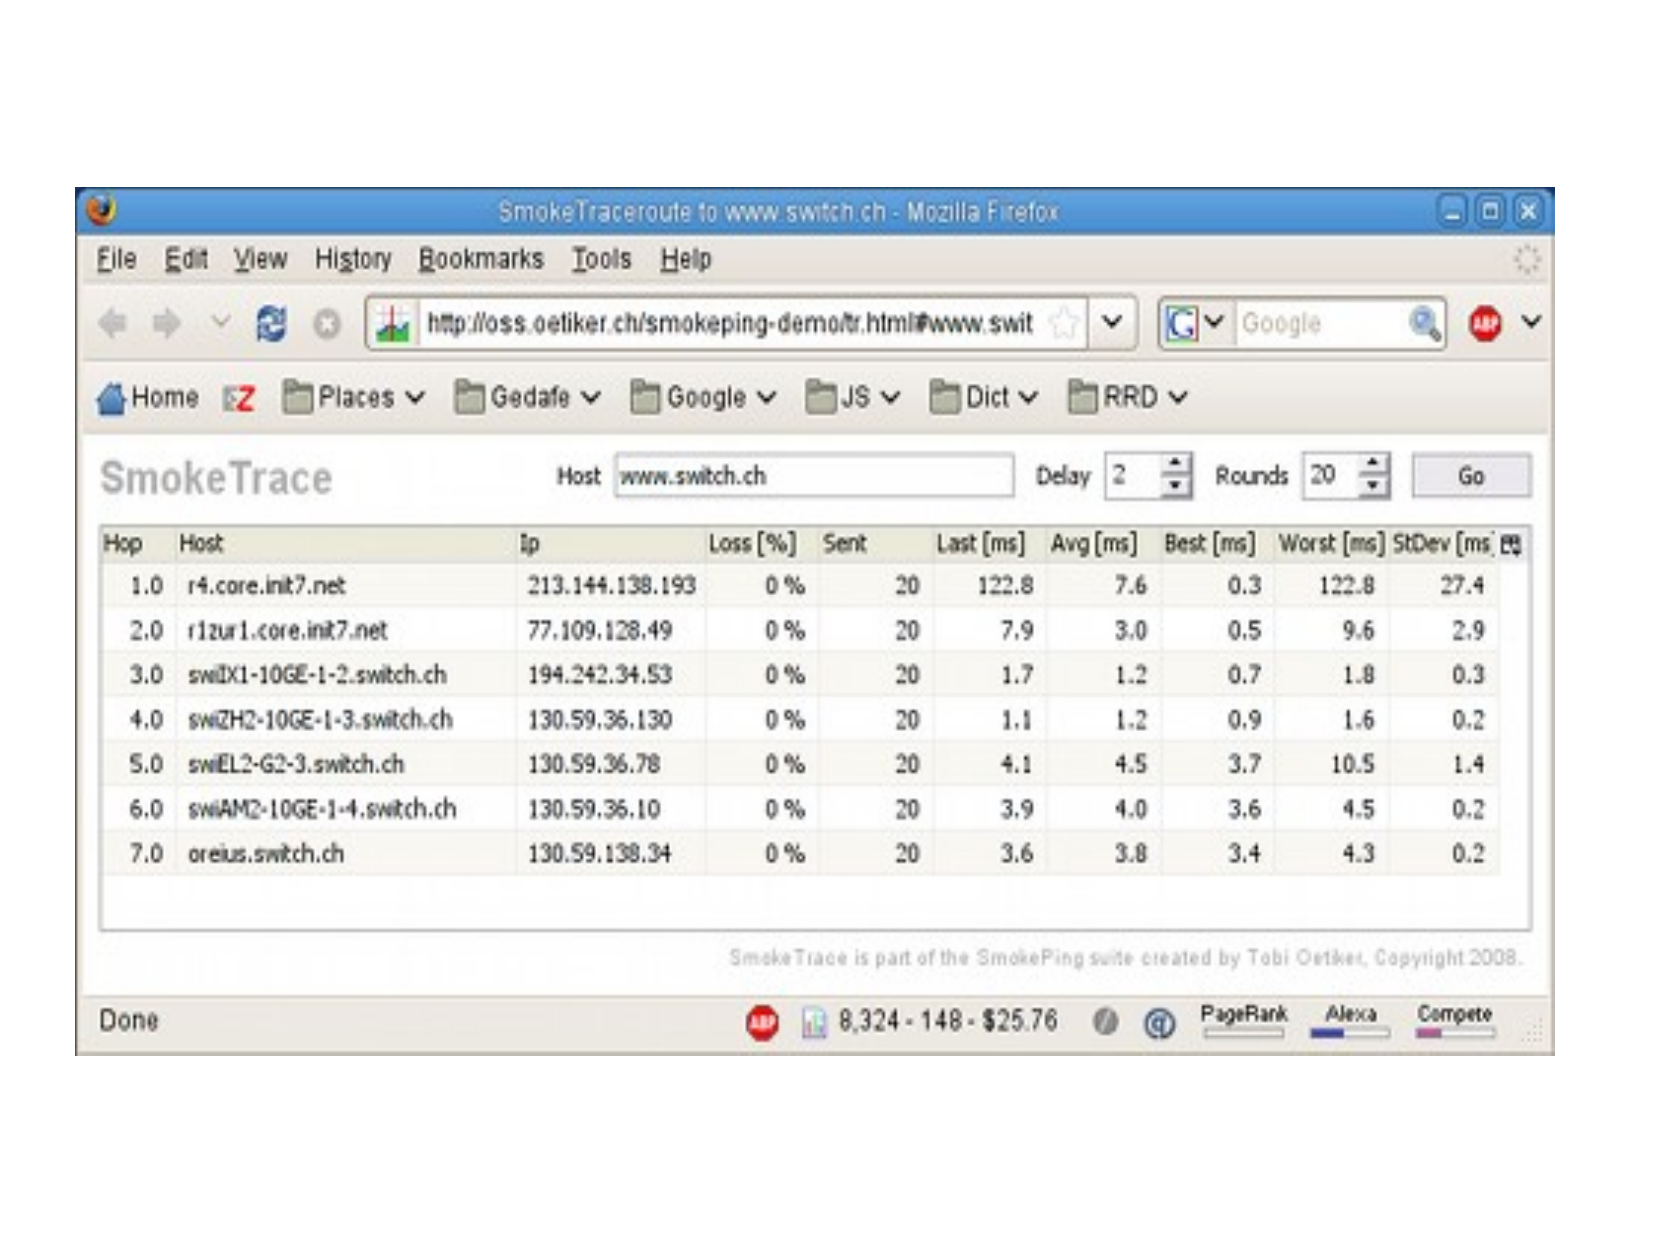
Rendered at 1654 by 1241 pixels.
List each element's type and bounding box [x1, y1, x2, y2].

picture [75, 187, 1555, 1056]
